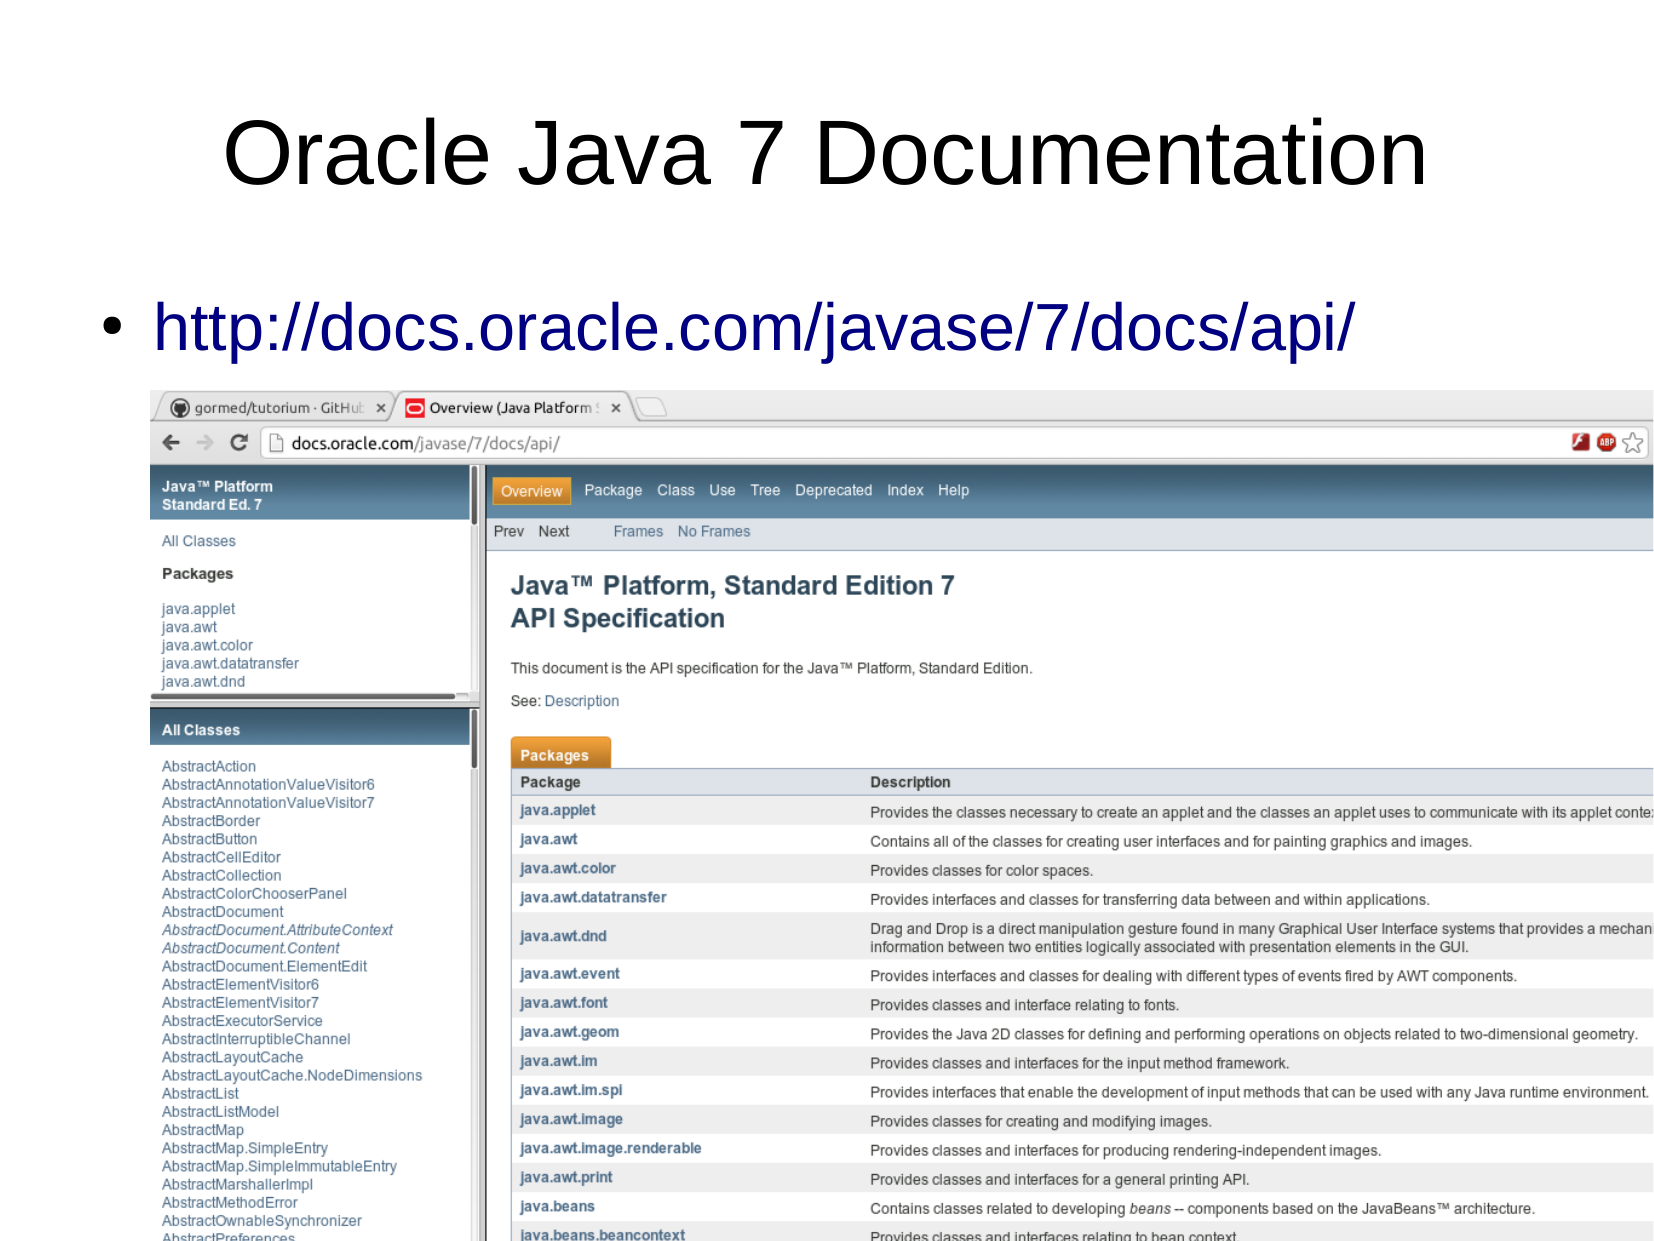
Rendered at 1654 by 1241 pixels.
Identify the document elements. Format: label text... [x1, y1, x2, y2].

list http://docs.oracle.com/javase/7/docs/api/ [82, 290, 1538, 1010]
title Oracle Java 7 Documentation [82, 49, 1571, 257]
picture [150, 390, 1654, 1241]
